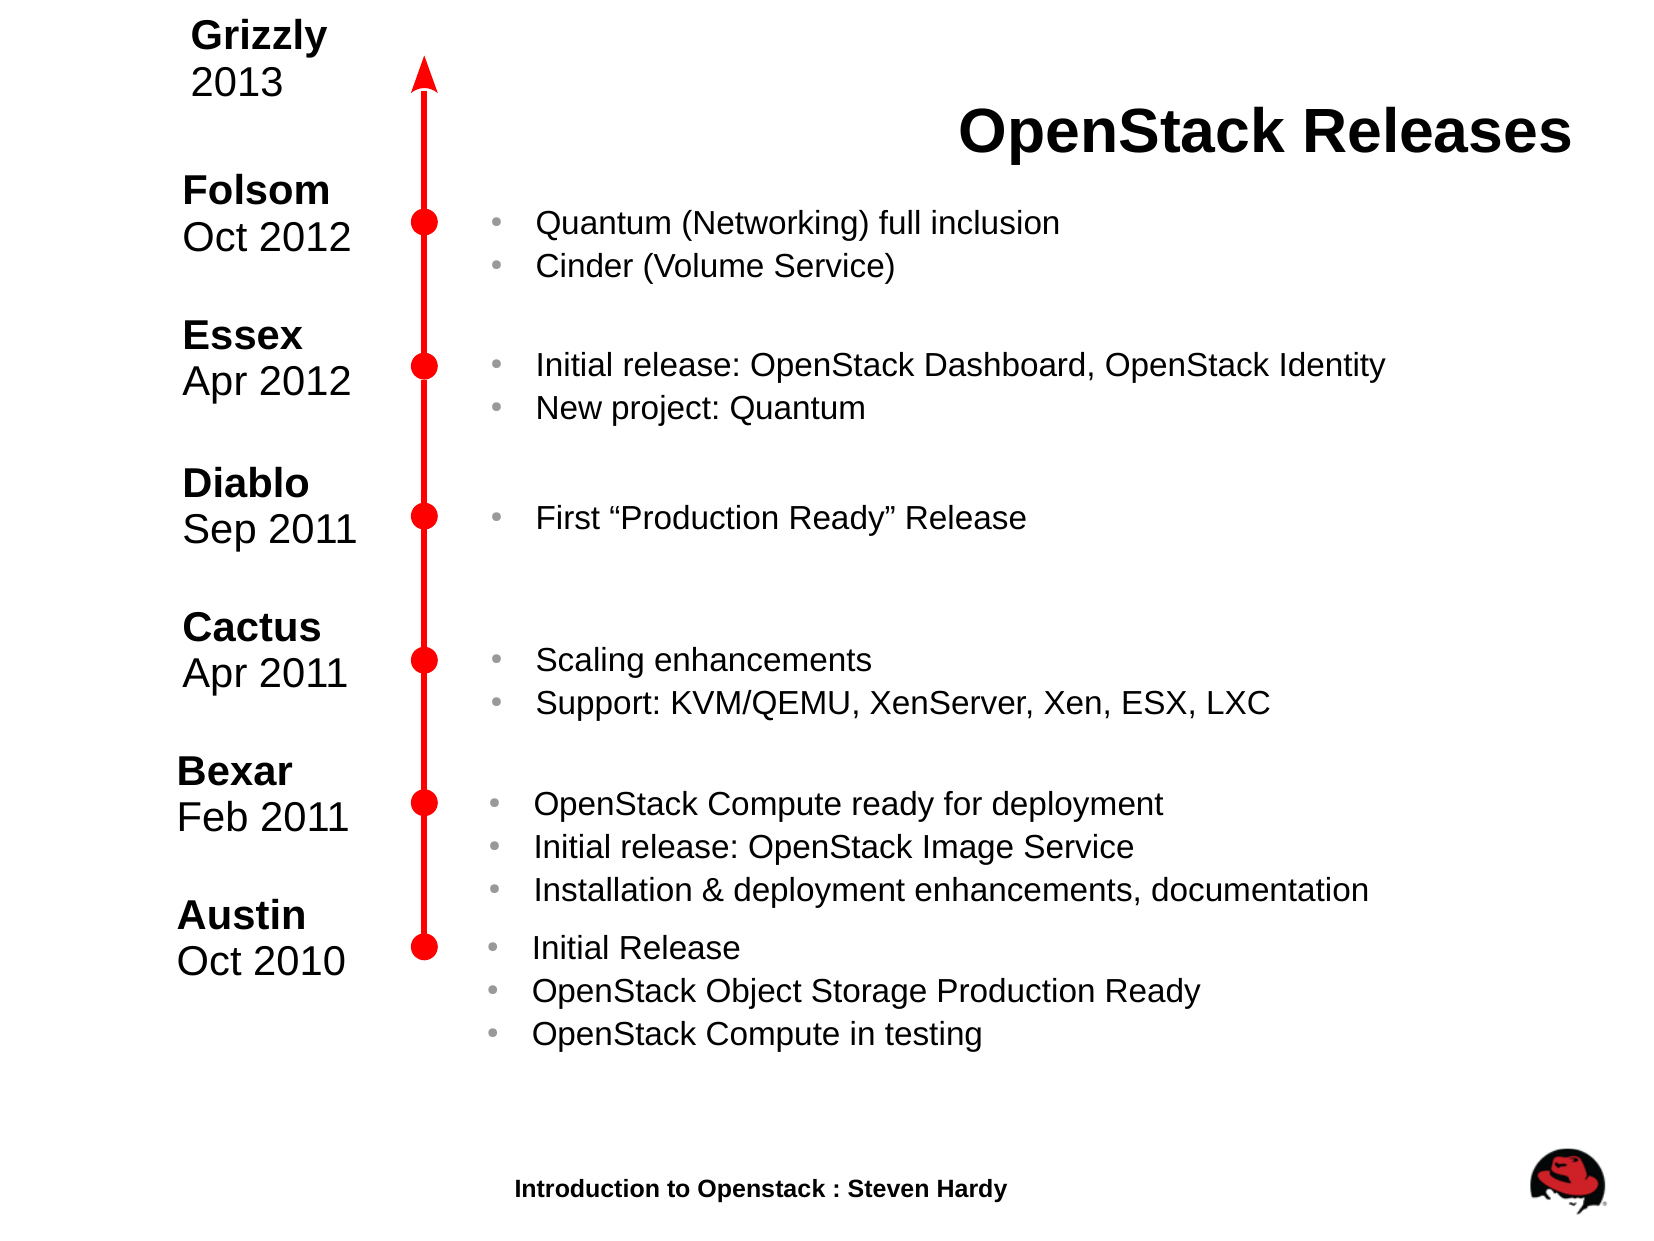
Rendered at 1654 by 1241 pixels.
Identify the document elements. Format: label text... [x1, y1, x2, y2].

title OpenStack Releases [959, 37, 1628, 226]
list Initial Release OpenStack Object Storage Production Ready OpenStack Compute in testing [471, 929, 1560, 1068]
text_box Grizzly 2013 [175, 4, 343, 113]
list OpenStack Compute ready for deployment Initial release: OpenStack Image Service Installation & deployment enhancements, documentation [473, 785, 1562, 924]
list Initial release: OpenStack Dashboard, OpenStack Identity New project: Quantum [475, 346, 1564, 485]
text_box Essex Apr 2012 [167, 303, 367, 412]
list Scaling enhancements Support: KVM/QEMU, XenServer, Xen, ESX, LXC [475, 641, 1564, 780]
picture [1529, 1146, 1613, 1224]
text_box Austin Oct 2010 [161, 884, 361, 992]
text_box Bexar Feb 2011 [161, 740, 368, 849]
list Quantum (Networking) full inclusion Cinder (Volume Service) [475, 204, 1564, 343]
list First “Production Ready” Release [475, 499, 1564, 638]
text_box Diablo Sep 2011 [167, 452, 377, 560]
text_box Folsom Oct 2012 [167, 159, 367, 268]
text_box Cactus Apr 2011 [167, 596, 367, 704]
